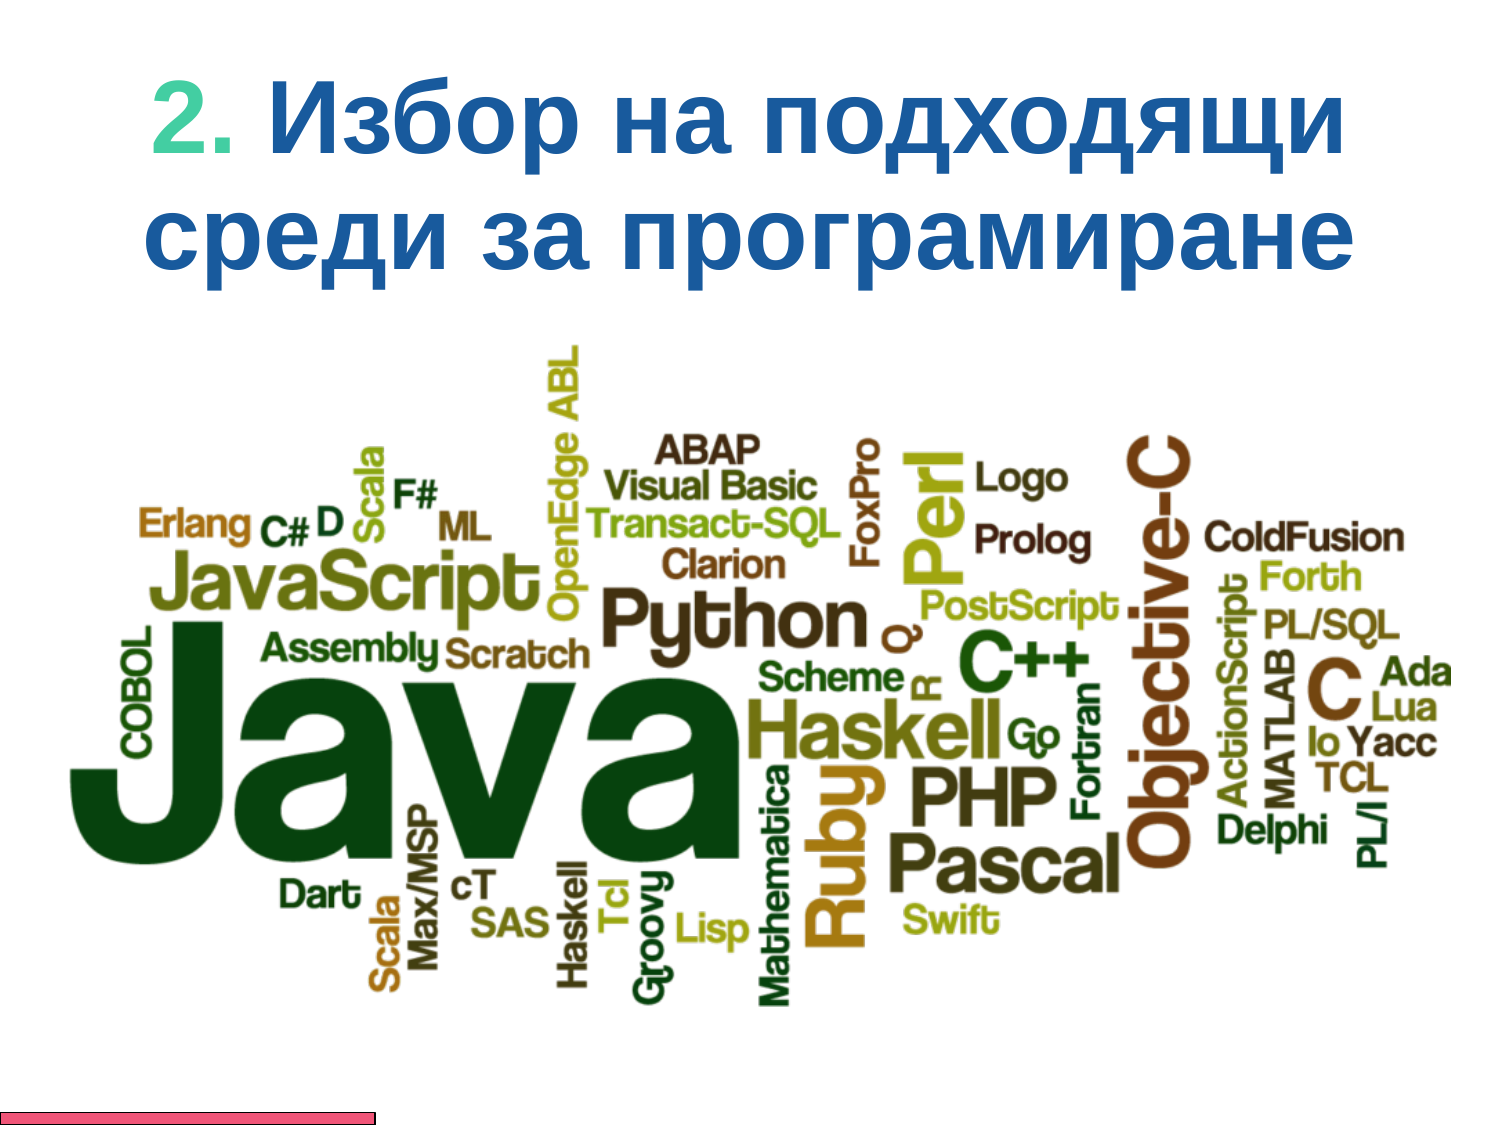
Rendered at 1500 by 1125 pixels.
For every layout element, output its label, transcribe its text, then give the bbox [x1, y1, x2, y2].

text_box [0, 1112, 375, 1125]
text_box 2. Избор на подходящи среди за програмиране [75, 60, 1426, 300]
picture [69, 344, 1451, 1007]
